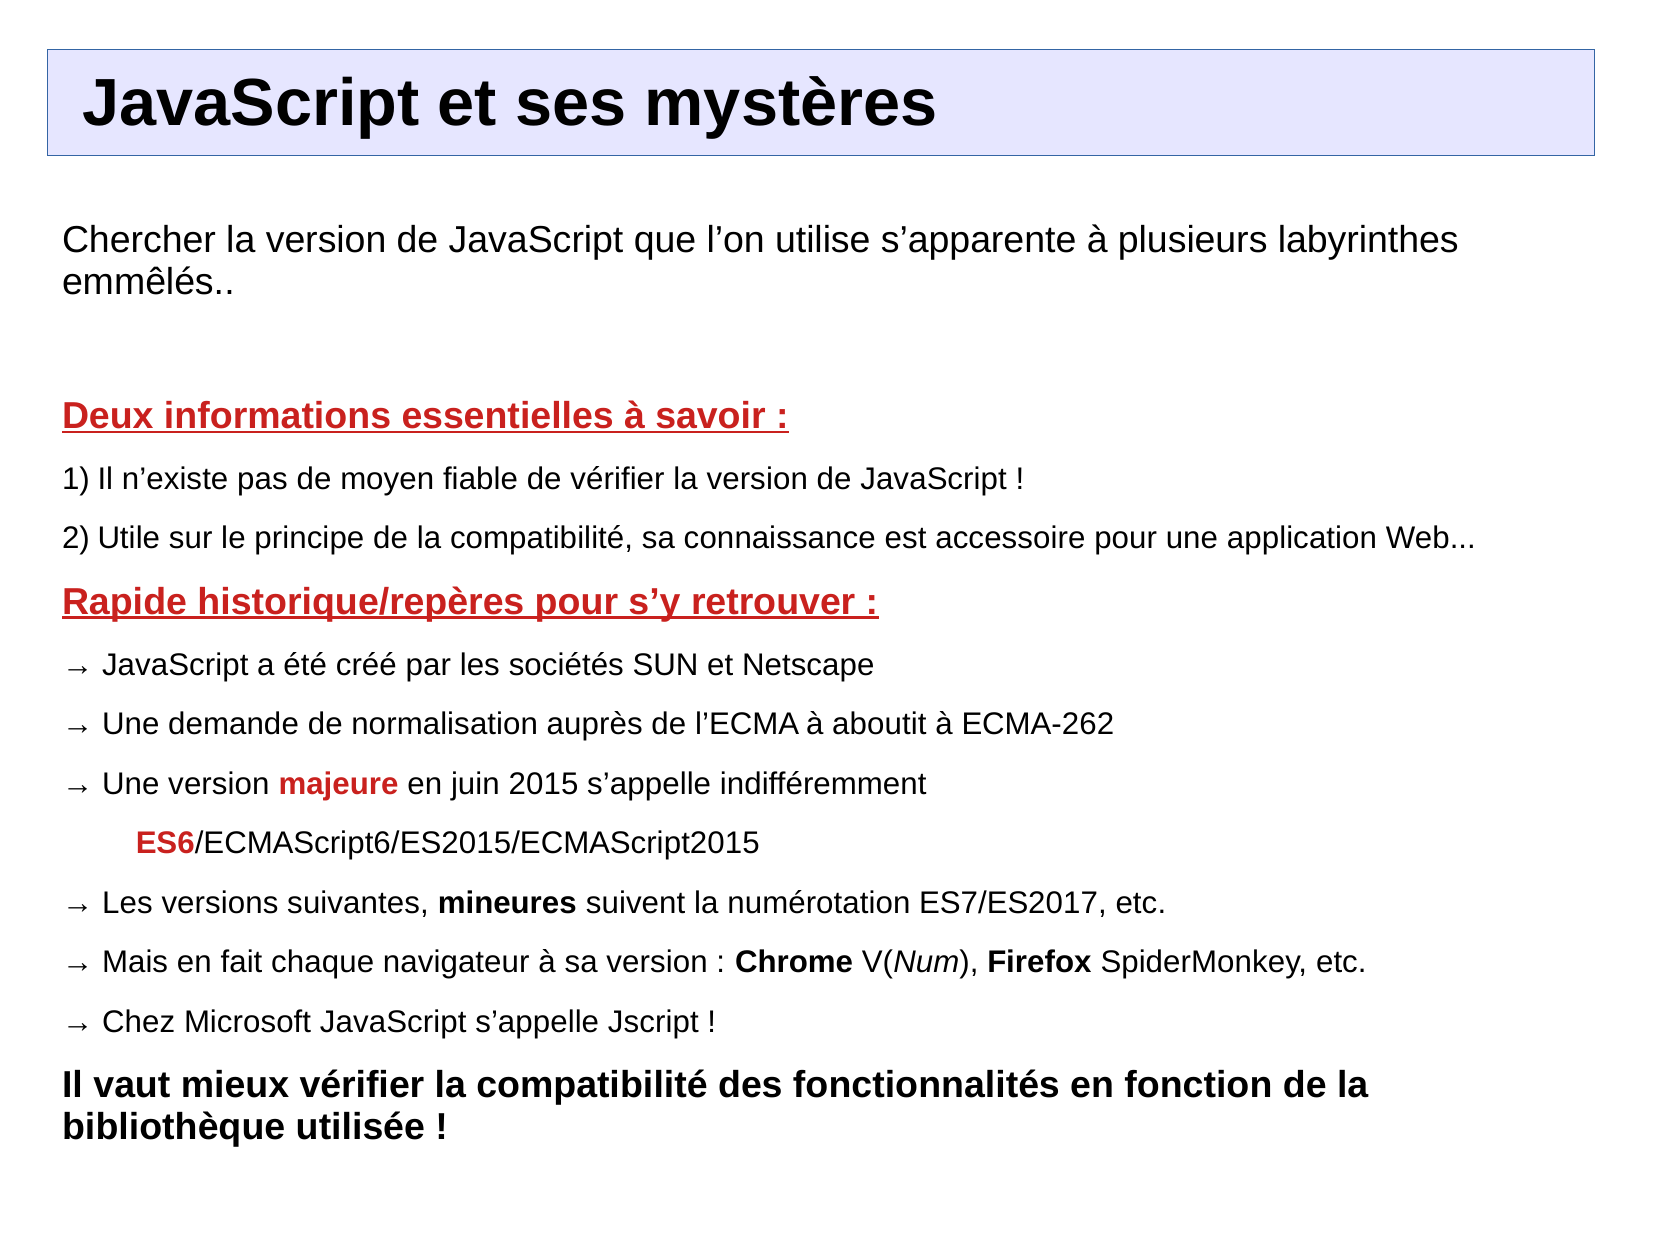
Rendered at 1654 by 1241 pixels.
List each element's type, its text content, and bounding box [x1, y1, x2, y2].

text_box [1571, 49, 1595, 156]
text_box [47, 49, 82, 156]
text_box Chercher la version de JavaScript que l’on utilise s’apparente à plusieurs labyrinthes emmêlés.. Deux informations essentielles à savoir : Il n’existe pas de moyen fiable de vérifier la version de JavaScript ! Utile sur le principe de la compatibilité, sa connaissance est accessoire pour une application Web... Rapide historique/repères pour s’y retrouver : → JavaScript a été créé par les sociétés SUN et Netscape → Une demande de normalisation auprès de l’ECMA à aboutit à ECMA-262 → Une version majeure en juin 2015 s’appelle indifféremment ES6/ECMAScript6/ES2015/ECMAScript2015 → Les versions suivantes, mineures suivent la numérotation ES7/ES2017, etc. → Mais en fait chaque navigateur à sa version : Chrome V(Num), Firefox SpiderMonkey, etc. → Chez Microsoft JavaScript s’appelle Jscript ! Il vaut mieux vérifier la compatibilité des fonctionnalités en fonction de la bibliothèque utilisée ! [47, 211, 1571, 1182]
title JavaScript et ses mystères [82, 49, 1571, 156]
